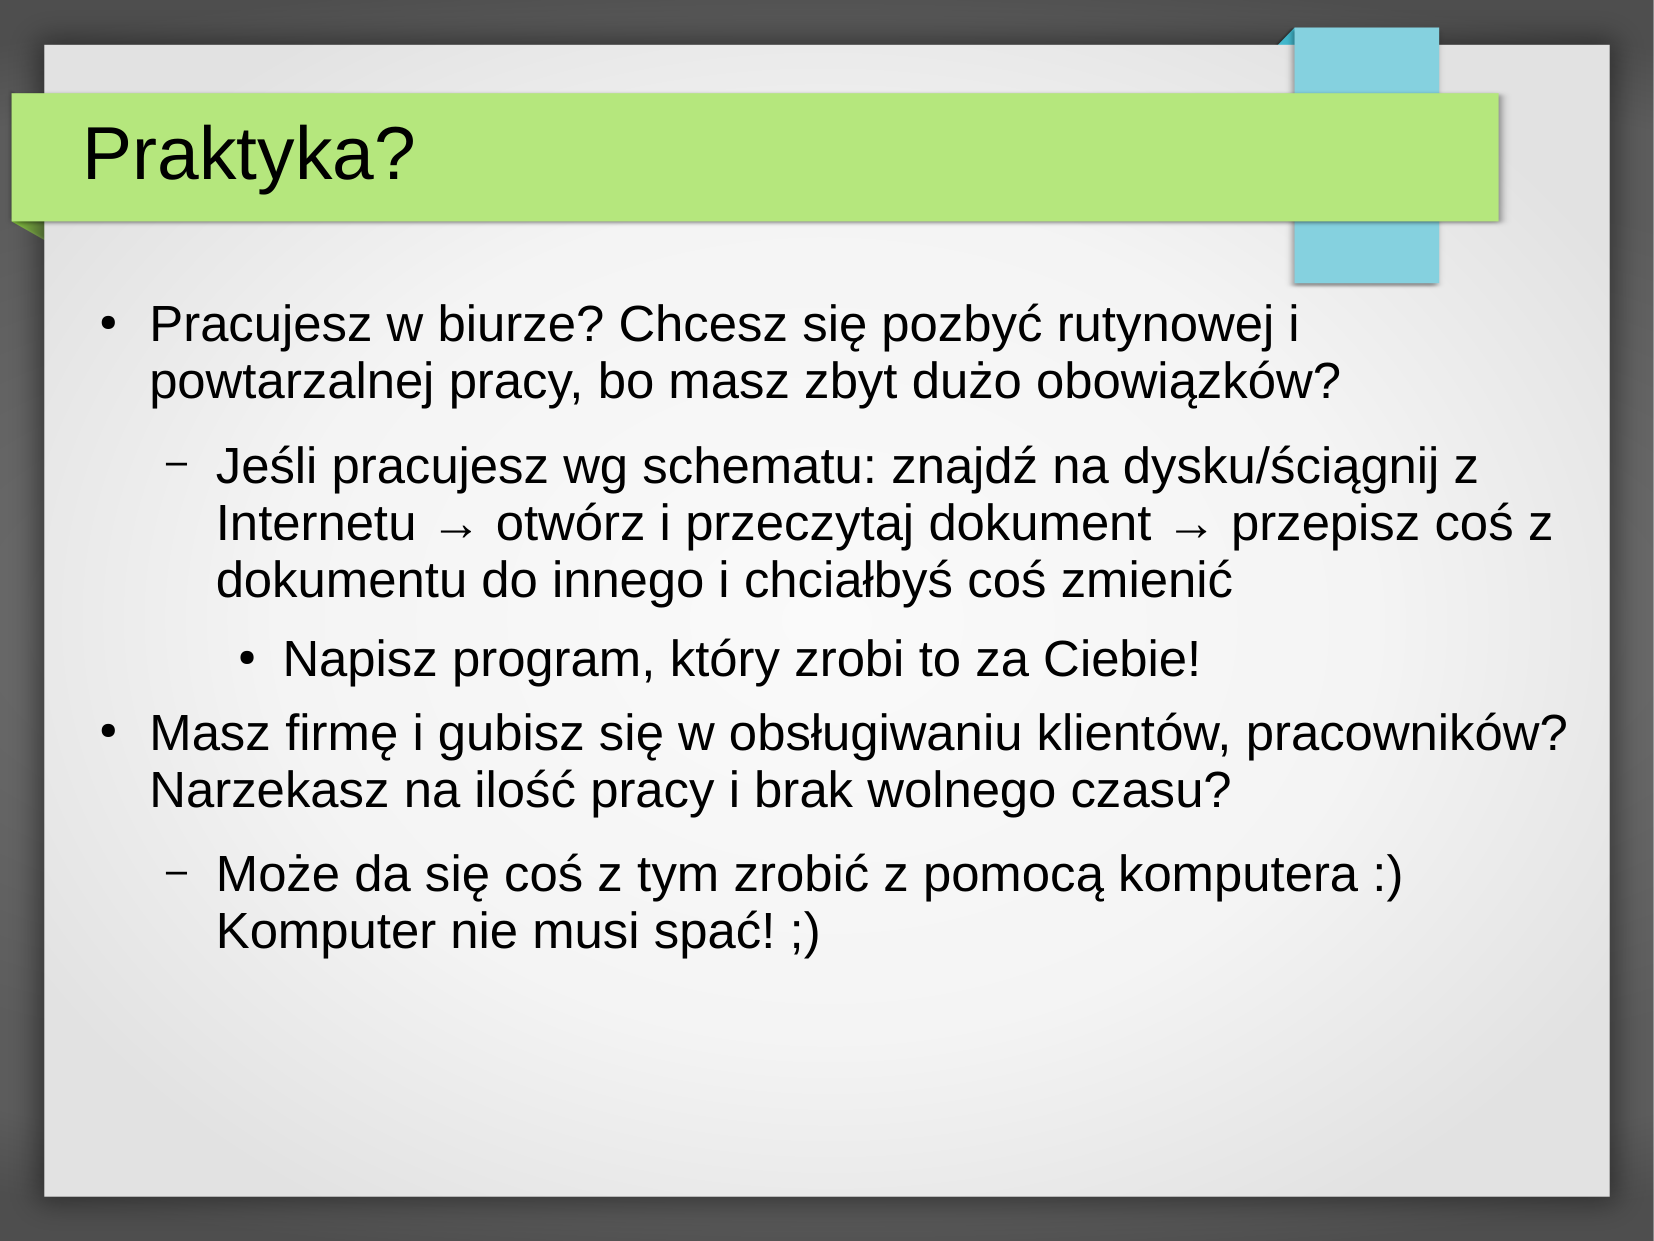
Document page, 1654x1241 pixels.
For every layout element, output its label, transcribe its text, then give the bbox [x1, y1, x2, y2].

list Pracujesz w biurze? Chcesz się pozbyć rutynowej i powtarzalnej pracy, bo masz zbyt dużo obowiązków? Jeśli pracujesz wg schematu: znajdź na dysku/ściągnij z Internetu → otwórz i przeczytaj dokument → przepisz coś z dokumentu do innego i chciałbyś coś zmienić Napisz program, który zrobi to za Ciebie! Masz firmę i gubisz się w obsługiwaniu klientów, pracowników? Narzekasz na ilość pracy i brak wolnego czasu? Może da się coś z tym zrobić z pomocą komputera :) Komputer nie musi spać! ;) [82, 295, 1571, 1015]
title Praktyka? [82, 94, 1264, 213]
picture [0, 0, 1654, 1241]
